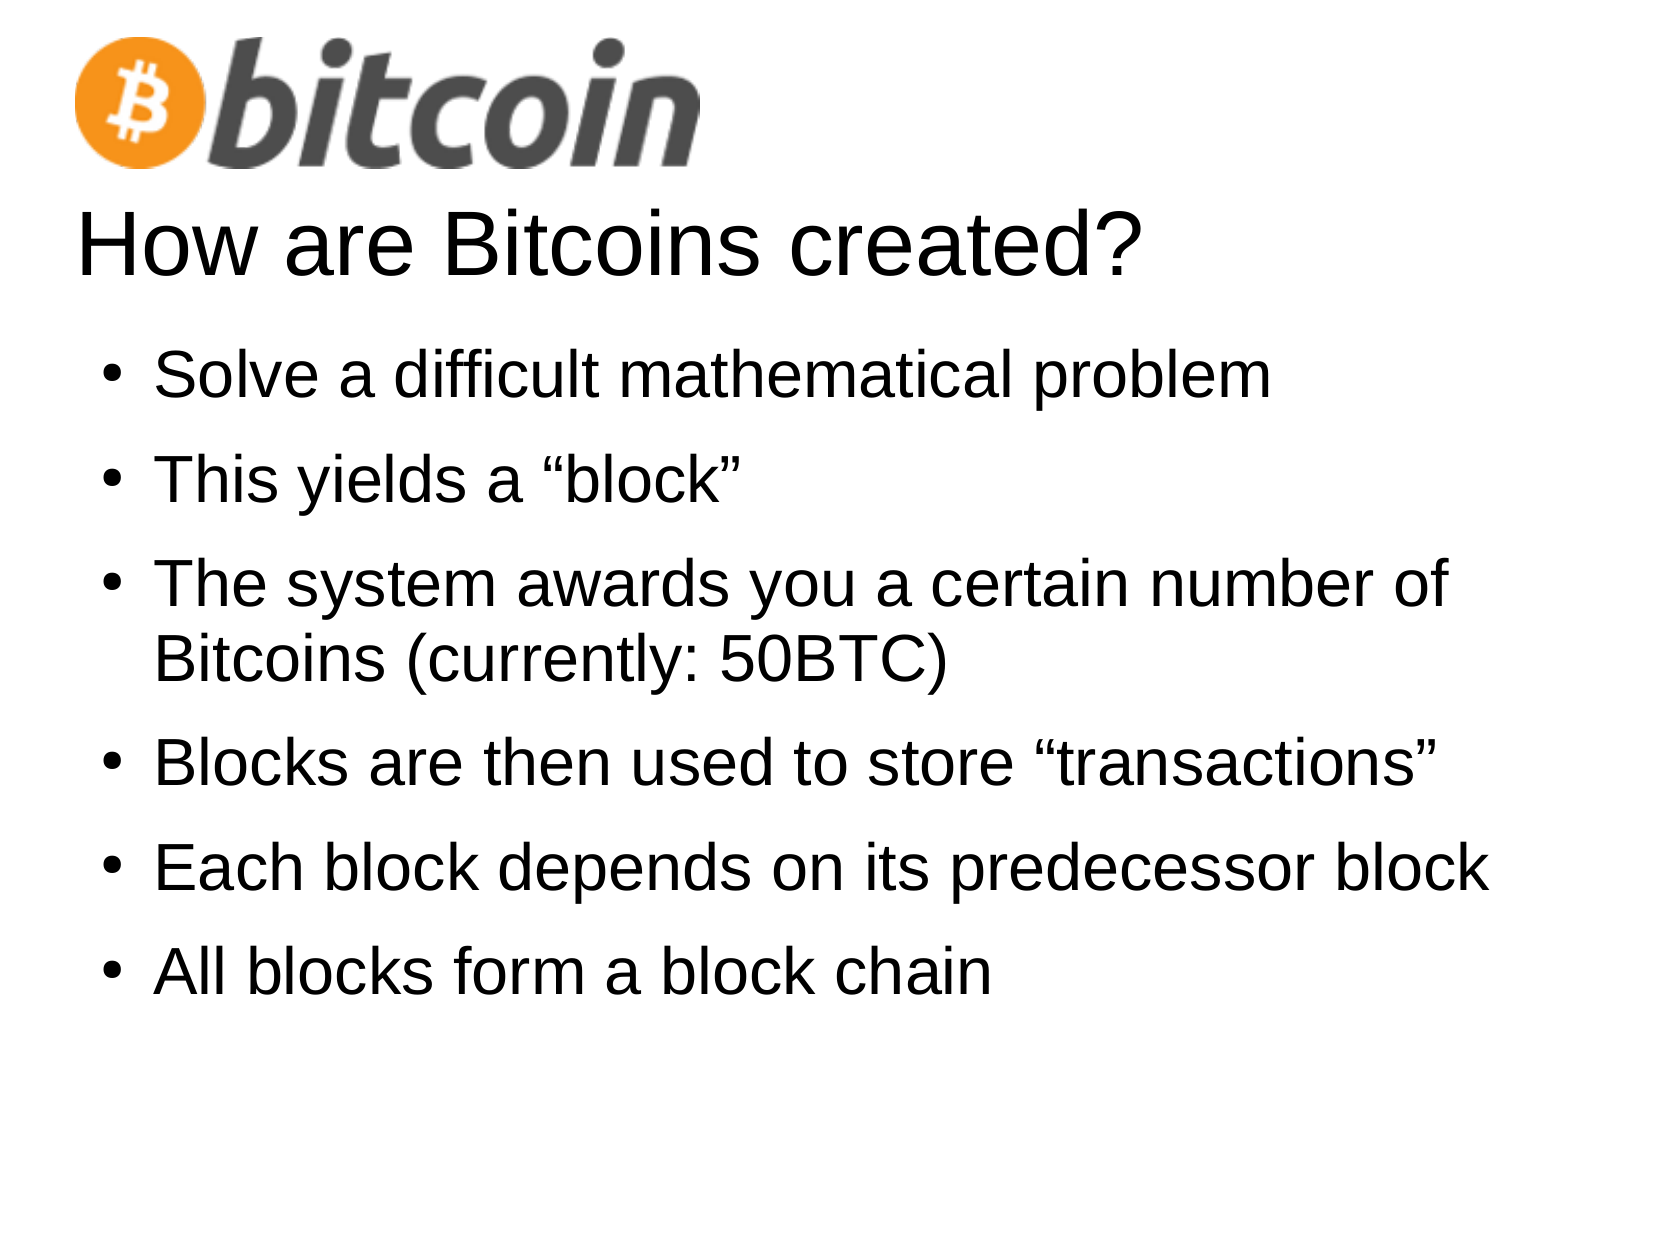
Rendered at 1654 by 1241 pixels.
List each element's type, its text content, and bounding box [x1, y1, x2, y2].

picture [75, 37, 700, 150]
list Solve a difficult mathematical problem This yields a “block” The system awards you a certain number of Bitcoins (currently: 50BTC) Blocks are then used to store “transactions” Each block depends on its predecessor block All blocks form a block chain [82, 337, 1571, 1109]
title How are Bitcoins created? [75, 150, 1571, 338]
